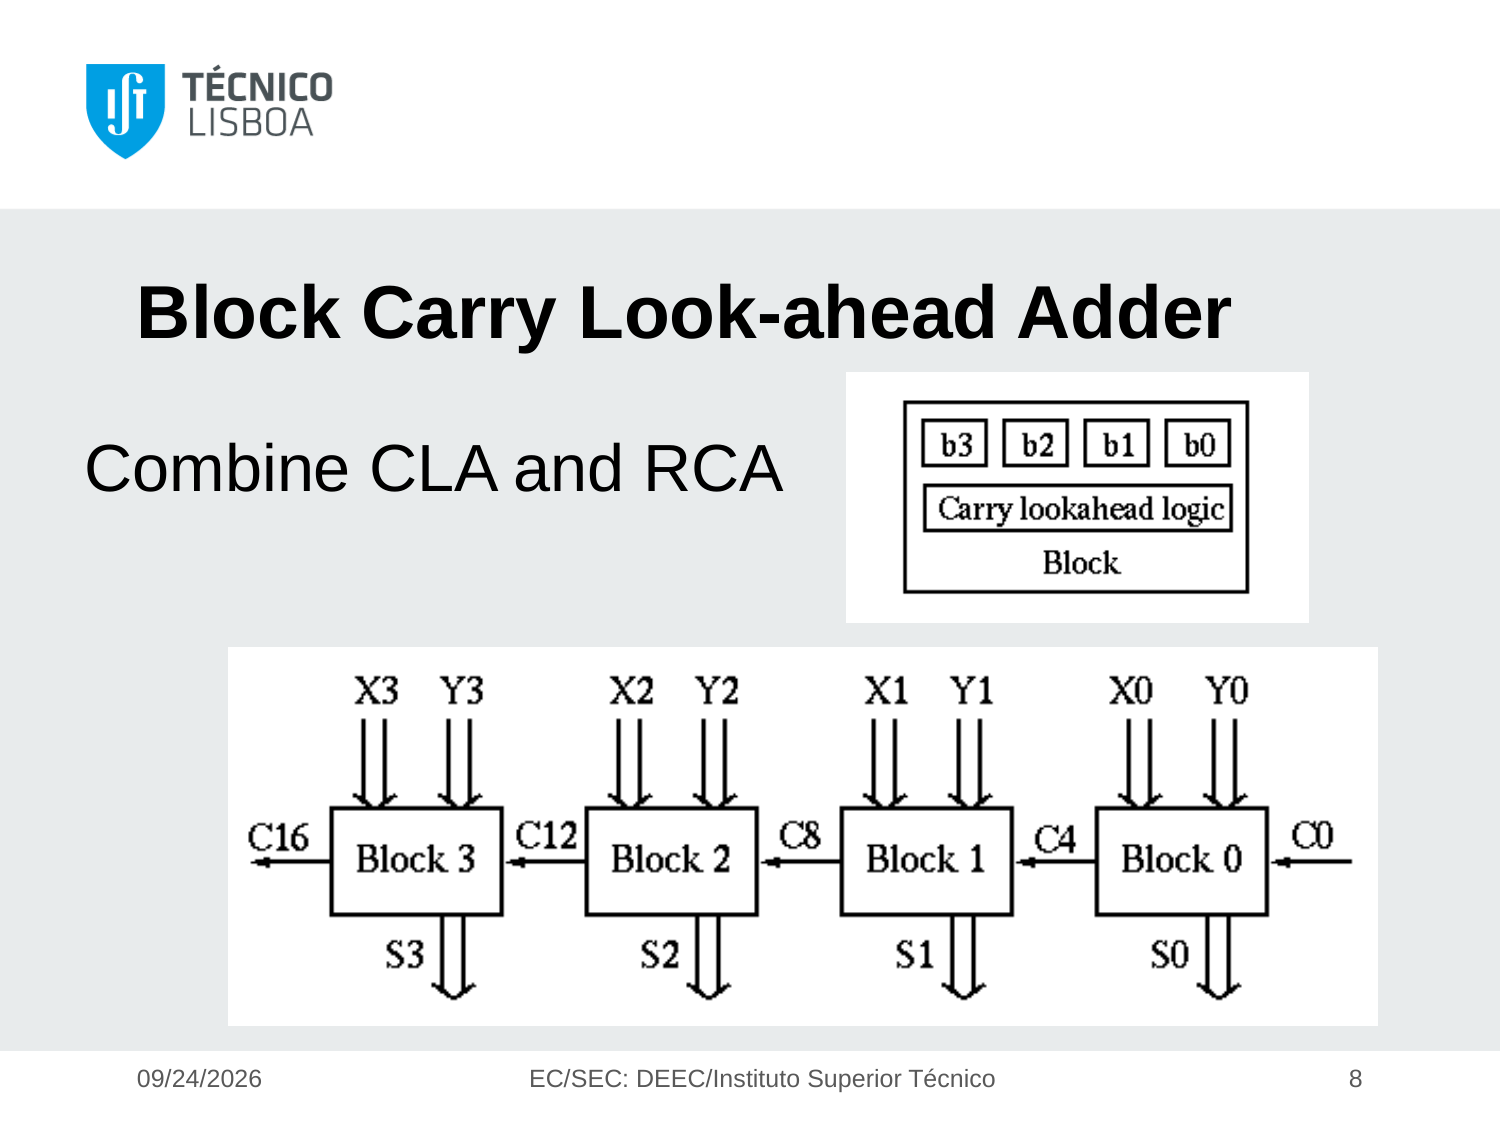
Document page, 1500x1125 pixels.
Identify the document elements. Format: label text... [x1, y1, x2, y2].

slide_number <number> [1077, 1052, 1378, 1103]
text_box Combine CLA and RCA [69, 417, 800, 513]
slide_number 10/11/2018 [121, 1052, 425, 1103]
picture [0, 0, 1500, 1125]
footer EC/SEC: DEEC/Instituto Superior Técnico [512, 1052, 1021, 1103]
title Block Carry Look-ahead Adder [121, 237, 1378, 381]
